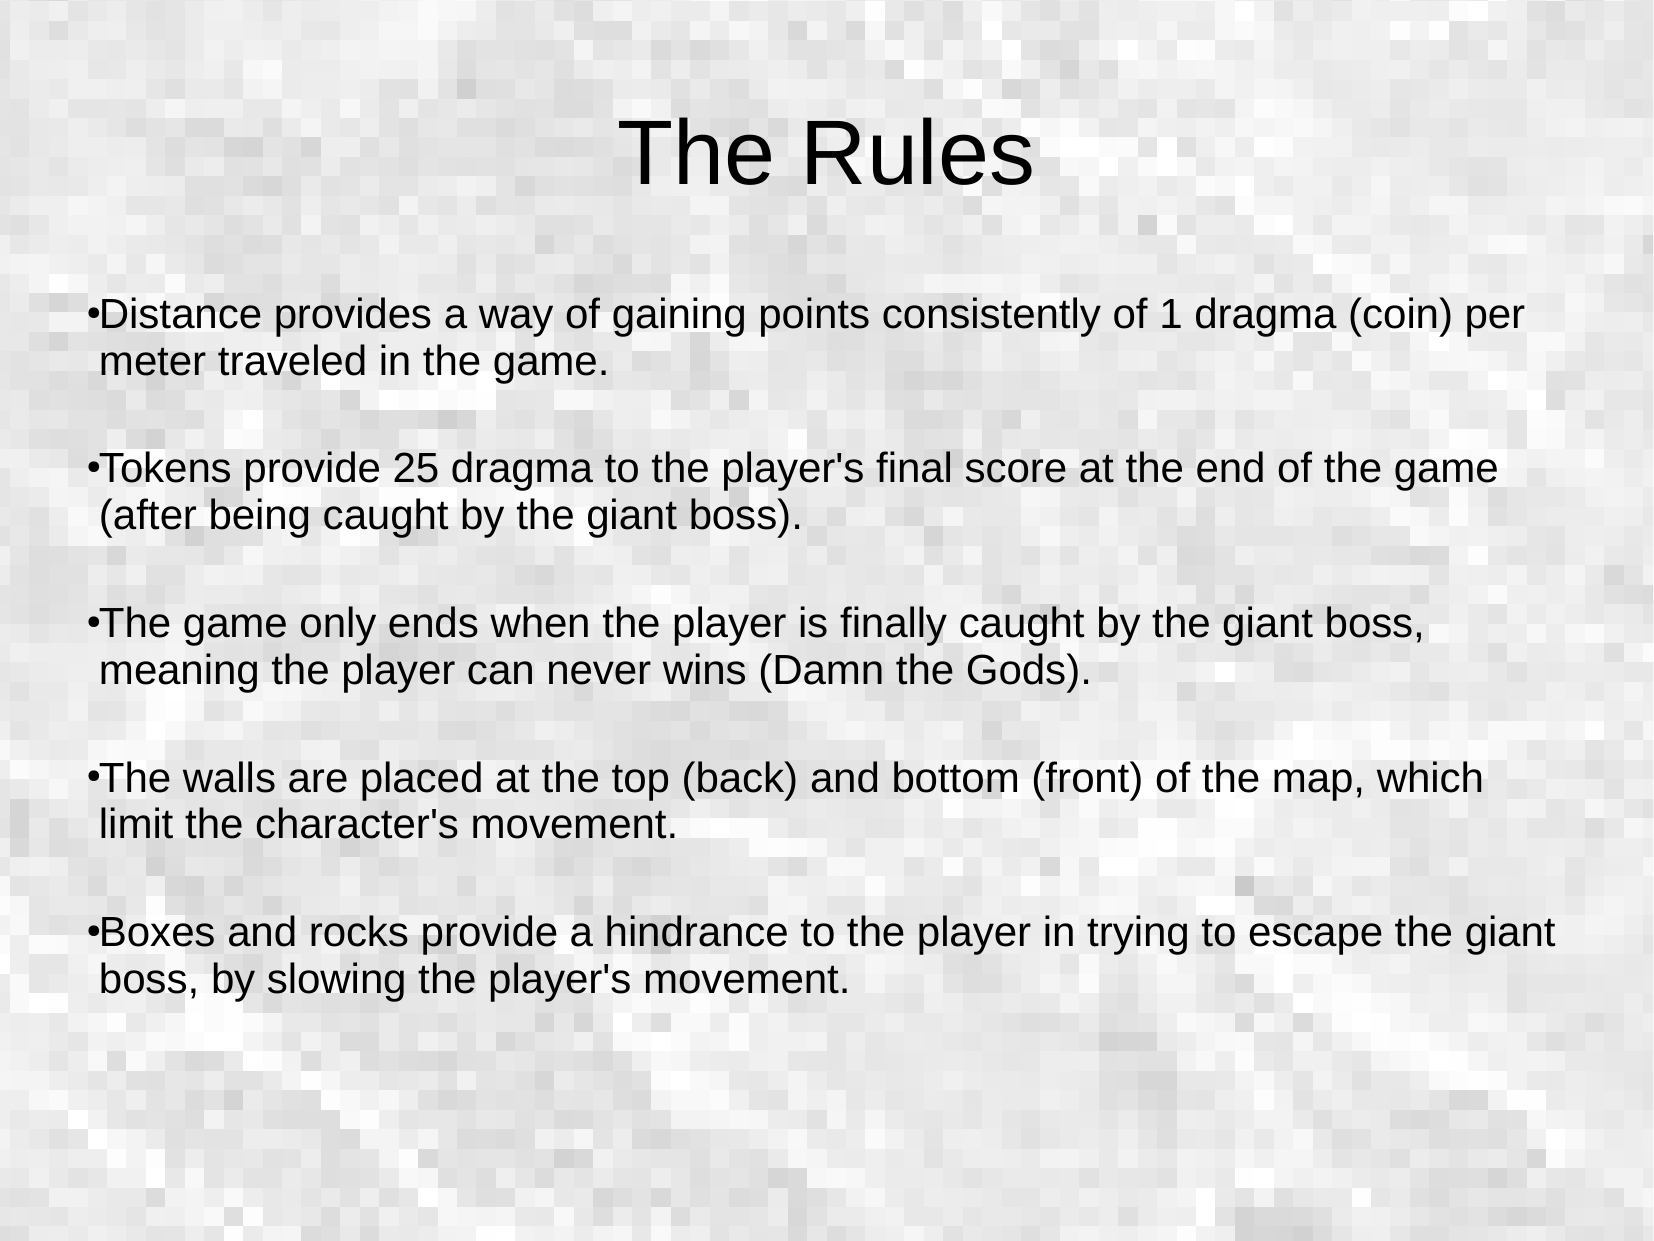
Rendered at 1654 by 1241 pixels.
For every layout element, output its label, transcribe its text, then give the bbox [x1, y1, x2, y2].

list Distance provides a way of gaining points consistently of 1 dragma (coin) per meter traveled in the game. Tokens provide 25 dragma to the player's final score at the end of the game (after being caught by the giant boss). The game only ends when the player is finally caught by the giant boss, meaning the player can never wins (Damn the Gods). The walls are placed at the top (back) and bottom (front) of the map, which limit the character's movement. Boxes and rocks provide a hindrance to the player in trying to escape the giant boss, by slowing the player's movement. [82, 290, 1571, 1010]
title The Rules [82, 49, 1571, 257]
picture [0, 0, 1654, 1241]
